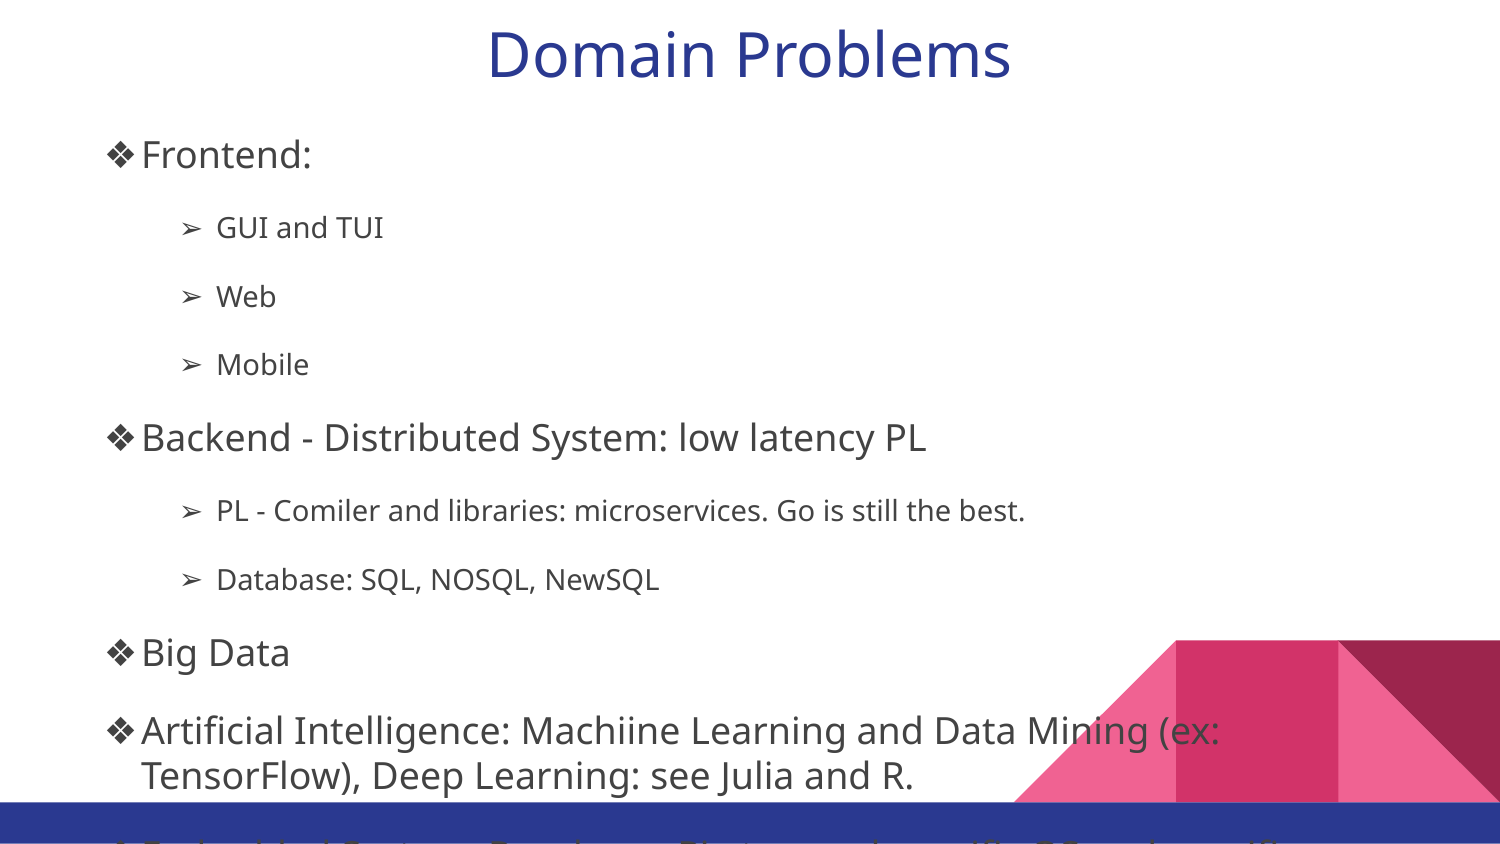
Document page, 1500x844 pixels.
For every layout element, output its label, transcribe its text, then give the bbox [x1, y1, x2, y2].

list Frontend: GUI and TUI Web Mobile Backend - Distributed System: low latency PL PL - Comiler and libraries: microservices. Go is still the best. Database: SQL, NOSQL, NewSQL Big Data Artificial Intelligence: Machiine Learning and Data Mining (ex: TensorFlow), Deep Learning: see Julia and R. Embedded System: Raspberry Pi etc: need specific OS and specific development tools: Python, Node.js, Rust, Go, C [51, 116, 1449, 750]
title Domain Problems [51, 0, 1449, 116]
